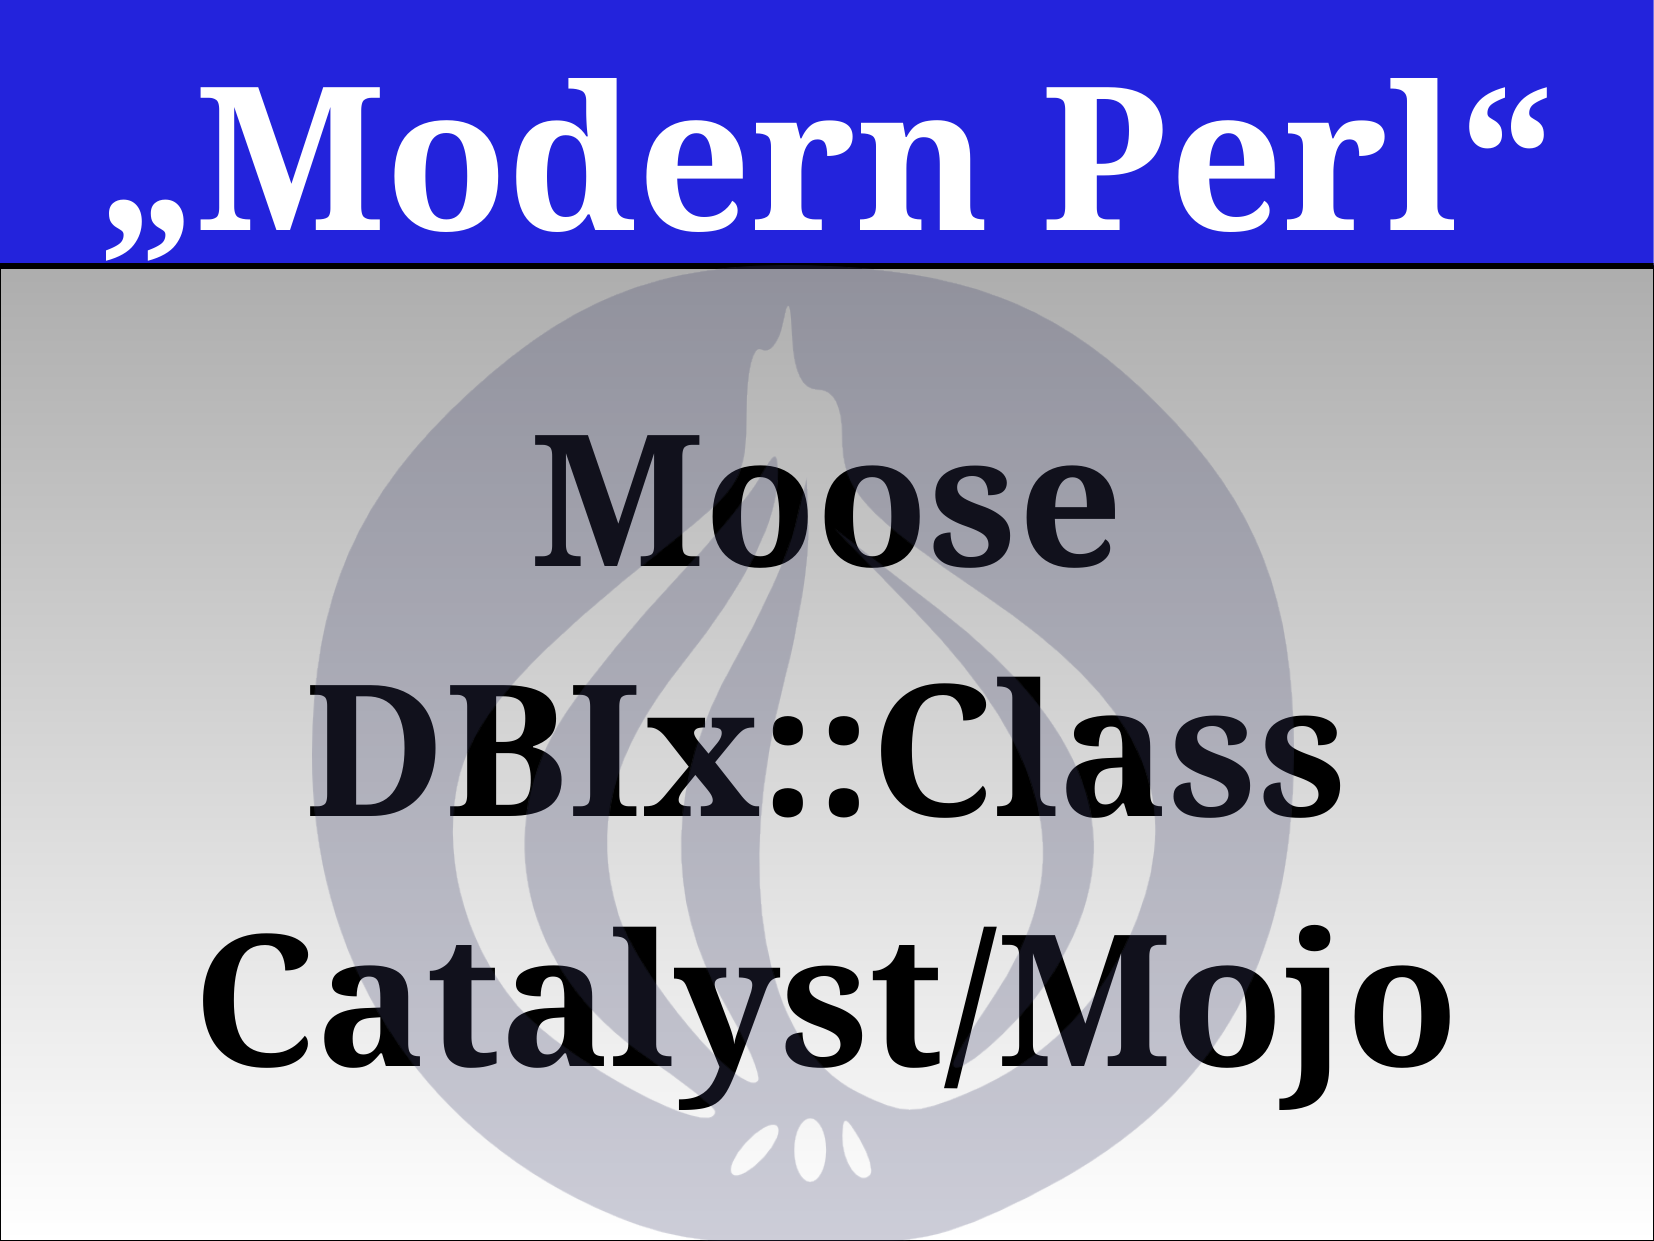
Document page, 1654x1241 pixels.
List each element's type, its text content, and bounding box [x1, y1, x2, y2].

title „Modern Perl“ [82, 40, 1571, 266]
subtitle Moose DBIx::Class Catalyst/Mojo [1294, 324, 1571, 1167]
picture [312, 265, 1294, 1241]
subtitle Moose DBIx::Class Catalyst/Mojo [82, 324, 312, 1167]
